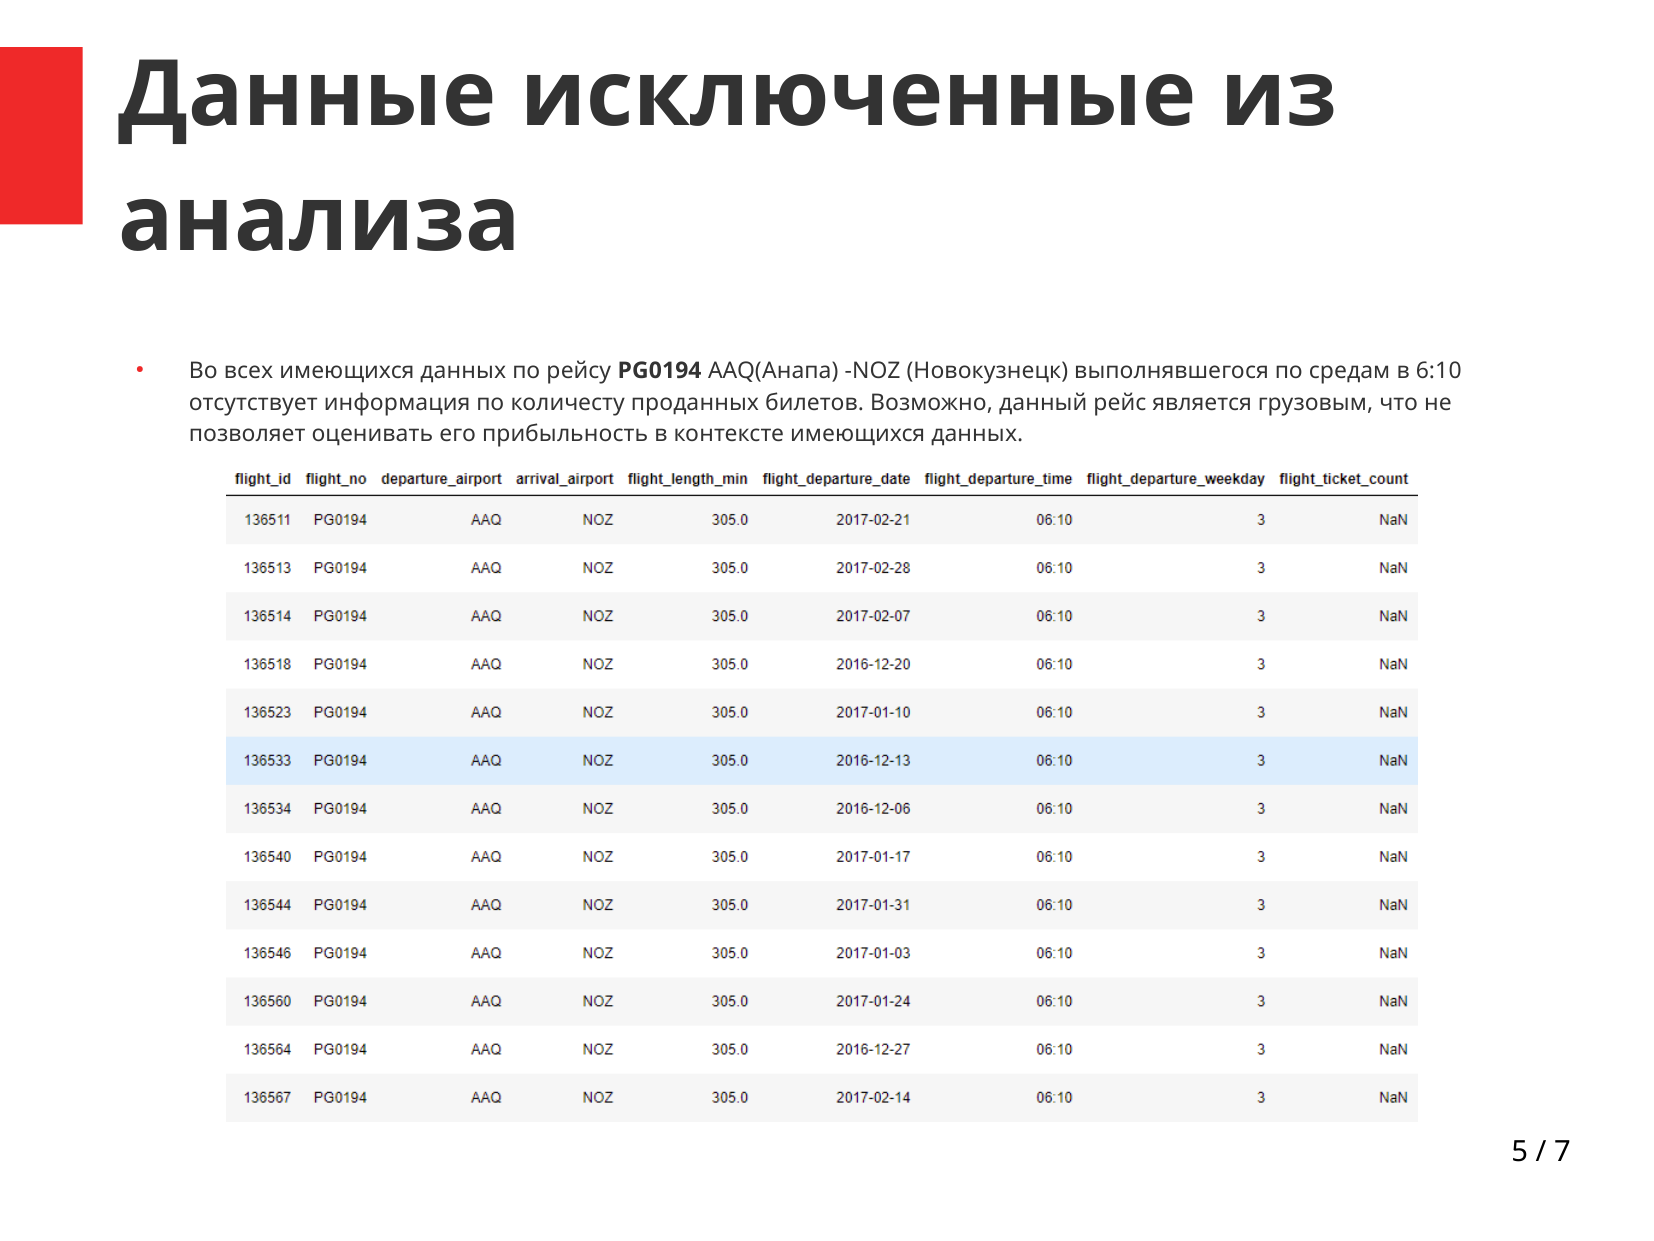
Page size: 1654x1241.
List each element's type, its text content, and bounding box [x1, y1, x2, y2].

list Во всех имеющихся данных по рейсу PG0194 AAQ(Анапа) -NOZ (Новокузнецк) выполнявшегося по средам в 6:10 отсутствует информация по количесту проданных билетов. Возможно, данный рейс является грузовым, что не позволяет оценивать его прибыльность в контексте имеющихся данных. [118, 354, 1536, 467]
title Данные исключенные из анализа [118, 27, 1571, 278]
picture [226, 466, 1418, 1123]
